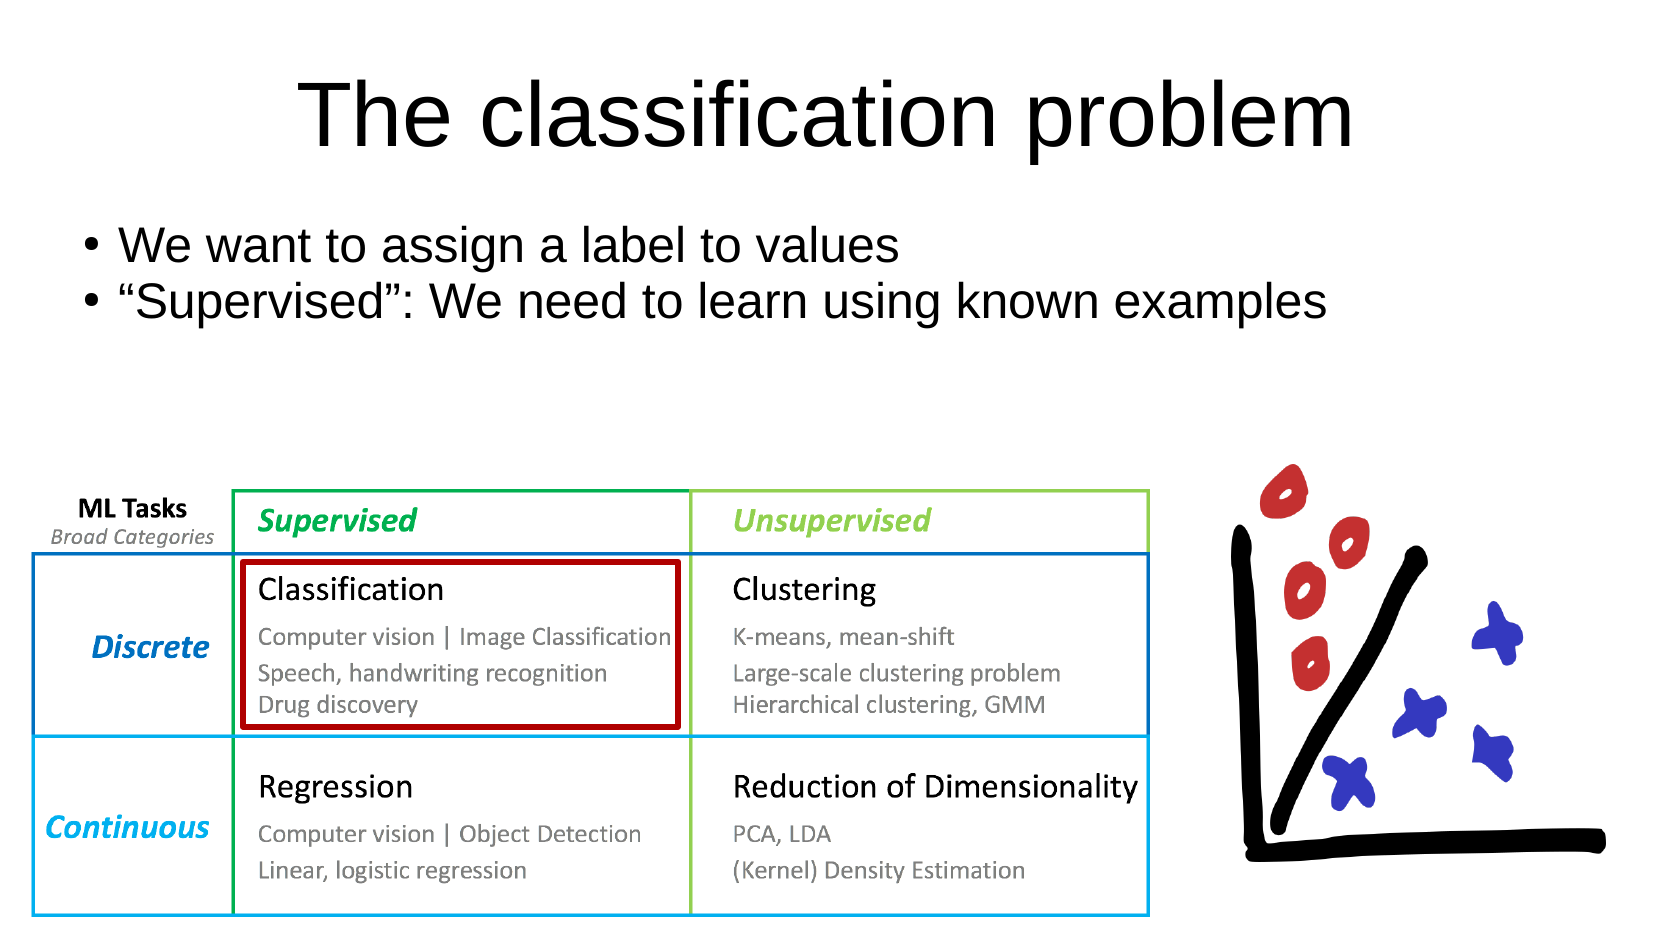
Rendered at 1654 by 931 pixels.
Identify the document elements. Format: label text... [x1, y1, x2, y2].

title The classification problem [82, 37, 1571, 193]
picture [25, 479, 1156, 923]
subtitle We want to assign a label to values “Supervised”: We need to learn using known examples [82, 217, 1571, 758]
picture [1231, 464, 1606, 862]
